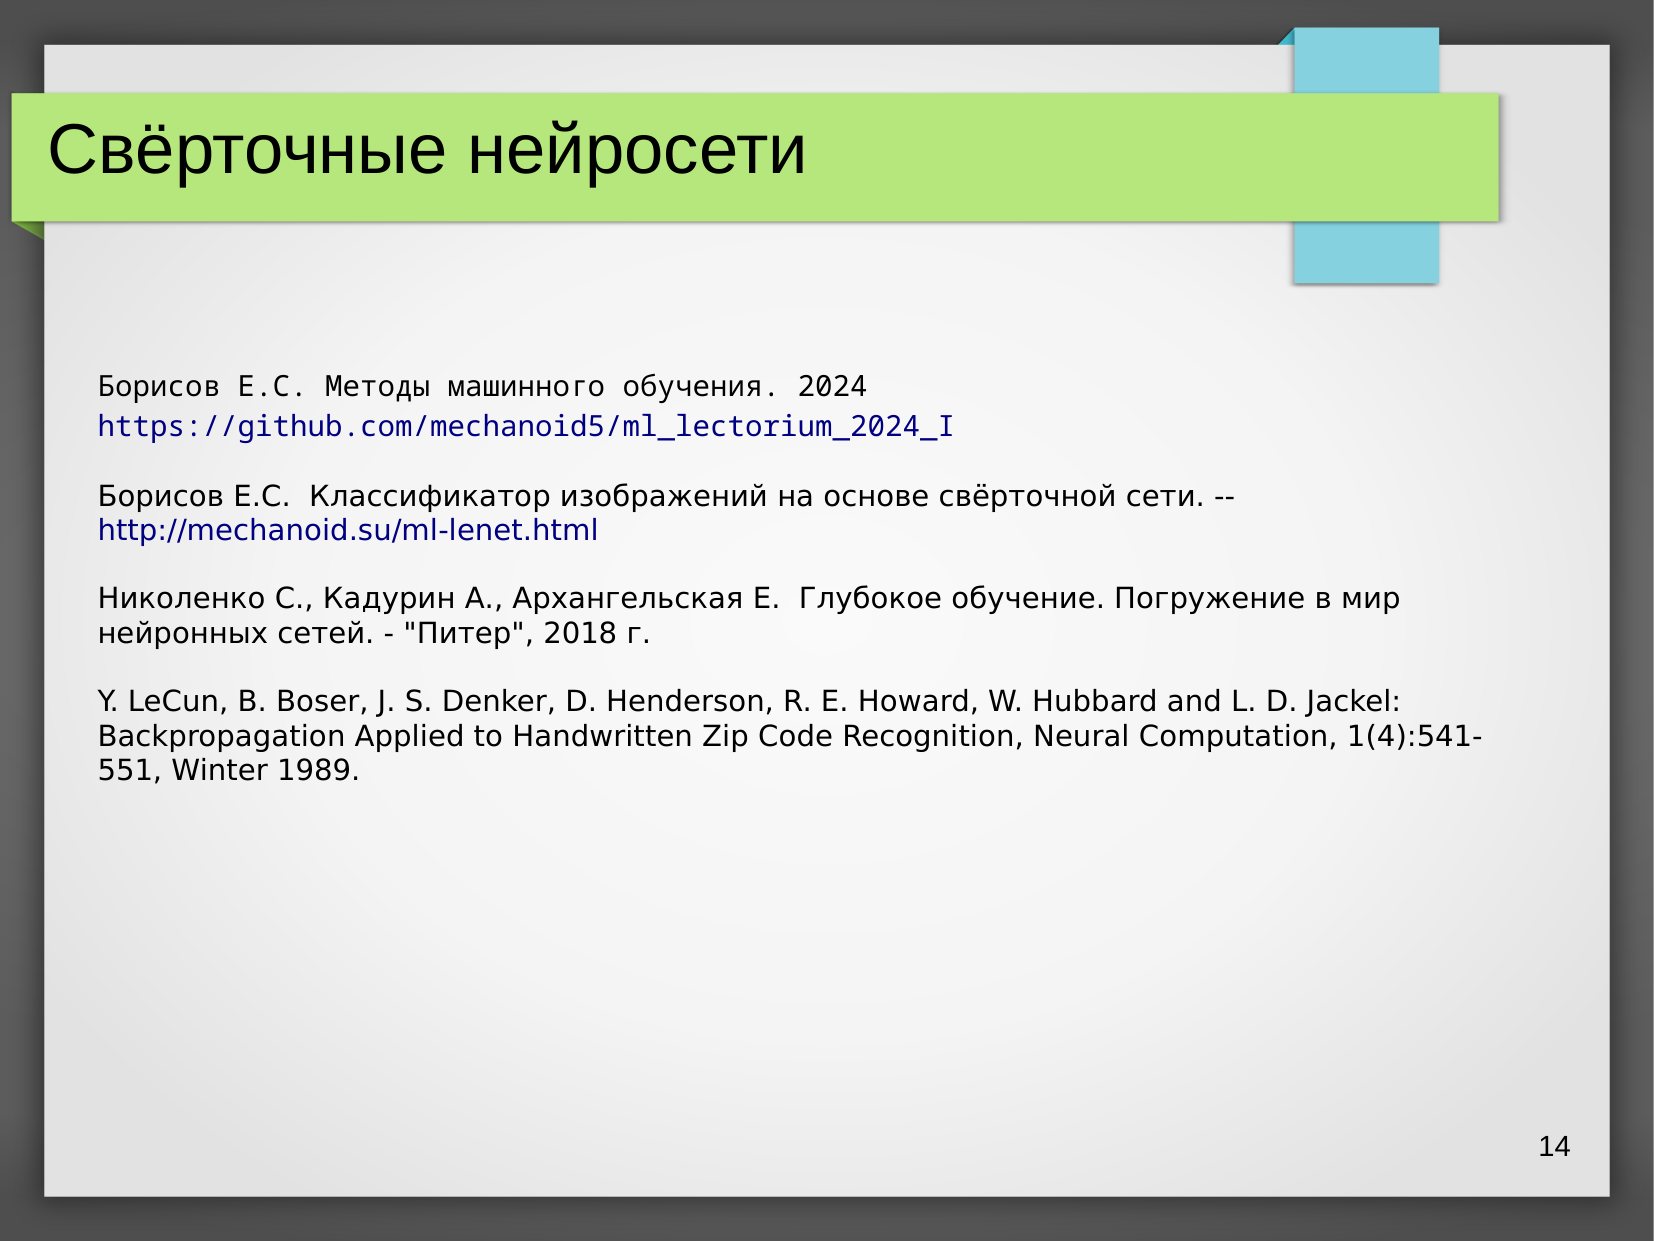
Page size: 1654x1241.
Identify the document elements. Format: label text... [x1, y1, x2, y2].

picture [0, 0, 1654, 1241]
text_box Борисов Е.С. Методы машинного обучения. 2024 https://github.com/mechanoid5/ml_lectorium_2024_I Борисов Е.С. Классификатор изображений на основе свёрточной сети. -- http://mechanoid.su/ml-lenet.html Николенко С., Кадурин А., Архангельская Е. Глубокое обучение. Погружение в мир нейронных сетей. - "Питер", 2018 г. Y. LeCun, B. Boser, J. S. Denker, D. Henderson, R. E. Howard, W. Hubbard and L. D. Jackel: Backpropagation Applied to Handwritten Zip Code Recognition, Neural Computation, 1(4):541-551, Winter 1989. [82, 357, 1560, 922]
title Свёрточные нейросети [47, 109, 1005, 189]
